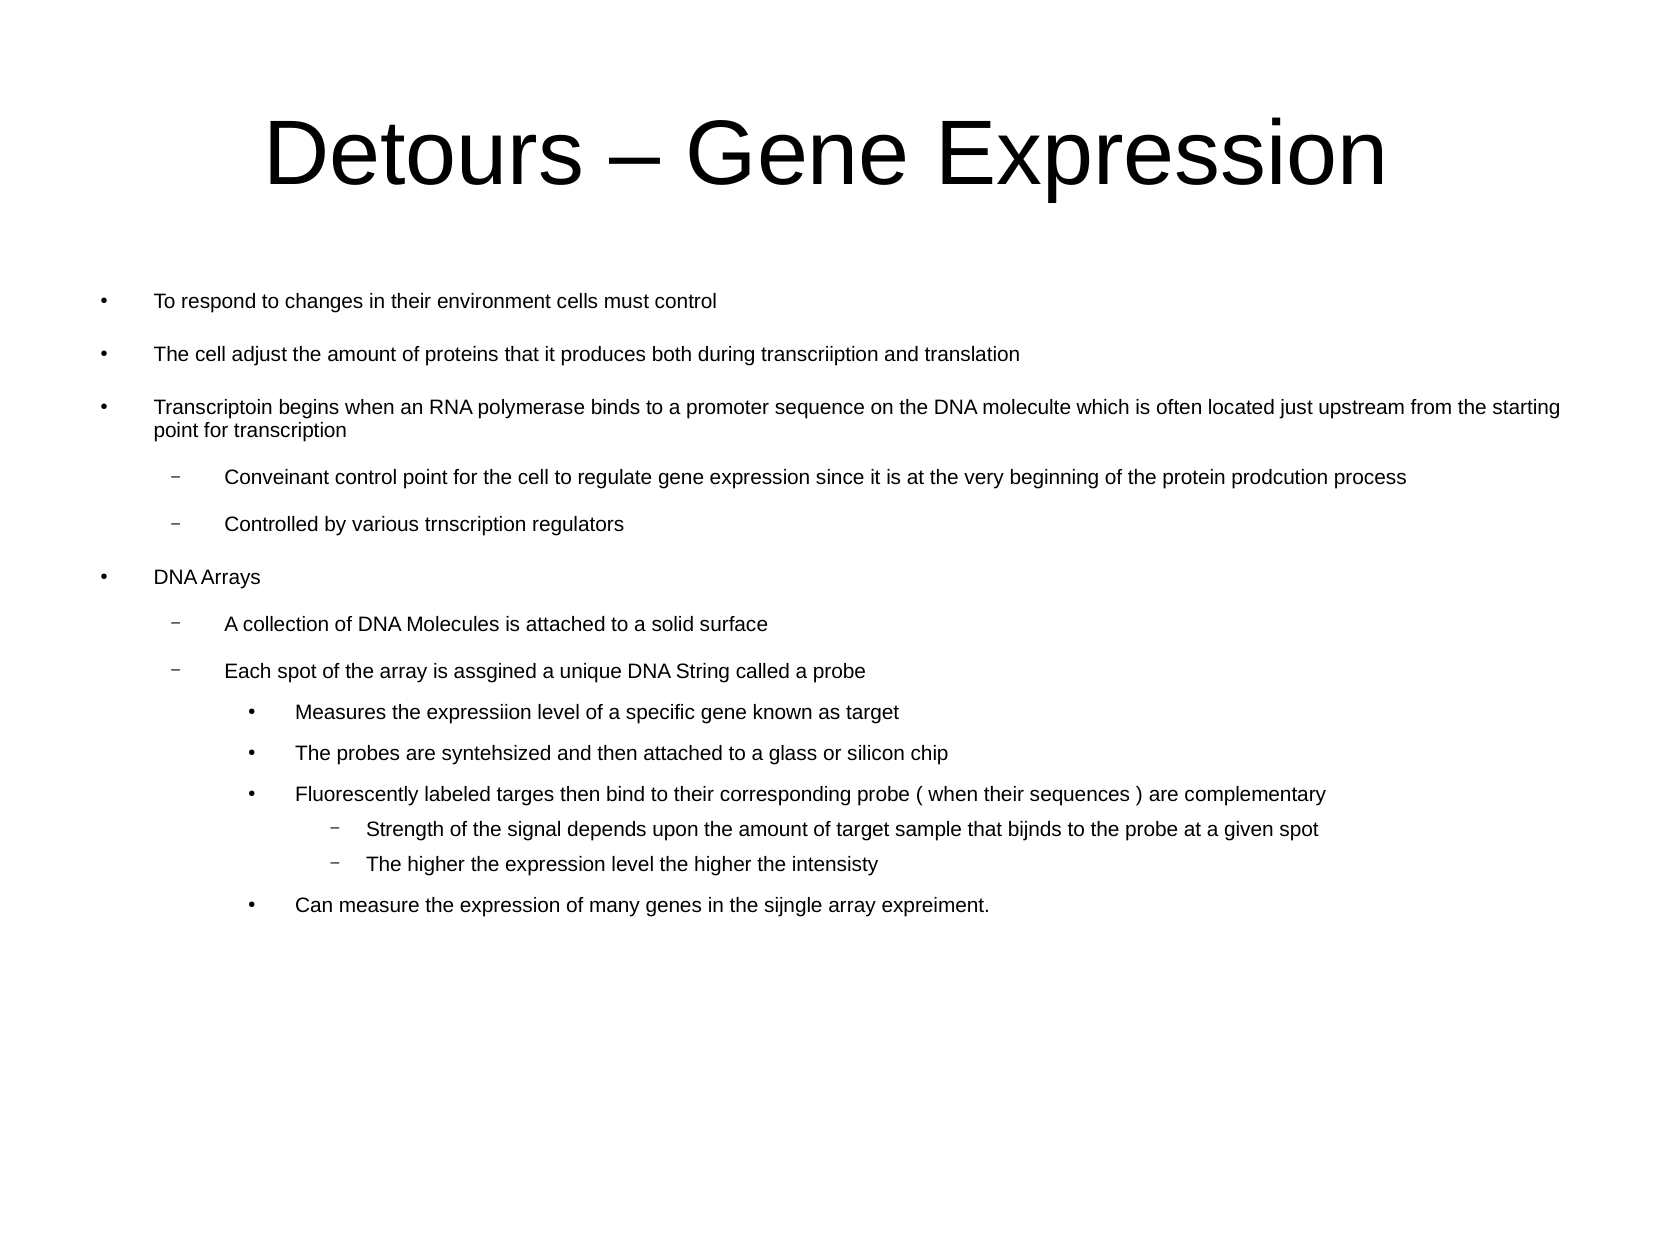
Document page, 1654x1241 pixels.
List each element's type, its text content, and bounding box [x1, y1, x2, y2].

list To respond to changes in their environment cells must control The cell adjust the amount of proteins that it produces both during transcriiption and translation Transcriptoin begins when an RNA polymerase binds to a promoter sequence on the DNA moleculte which is often located just upstream from the starting point for transcription Conveinant control point for the cell to regulate gene expression since it is at the very beginning of the protein prodcution process Controlled by various trnscription regulators DNA Arrays A collection of DNA Molecules is attached to a solid surface Each spot of the array is assgined a unique DNA String called a probe Measures the expressiion level of a specific gene known as target The probes are syntehsized and then attached to a glass or silicon chip Fluorescently labeled targes then bind to their corresponding probe ( when their sequences ) are complementary Strength of the signal depends upon the amount of target sample that bijnds to the probe at a given spot The higher the expression level the higher the intensisty Can measure the expression of many genes in the sijngle array expreiment. [82, 290, 1571, 1229]
title Detours – Gene Expression [82, 49, 1571, 257]
